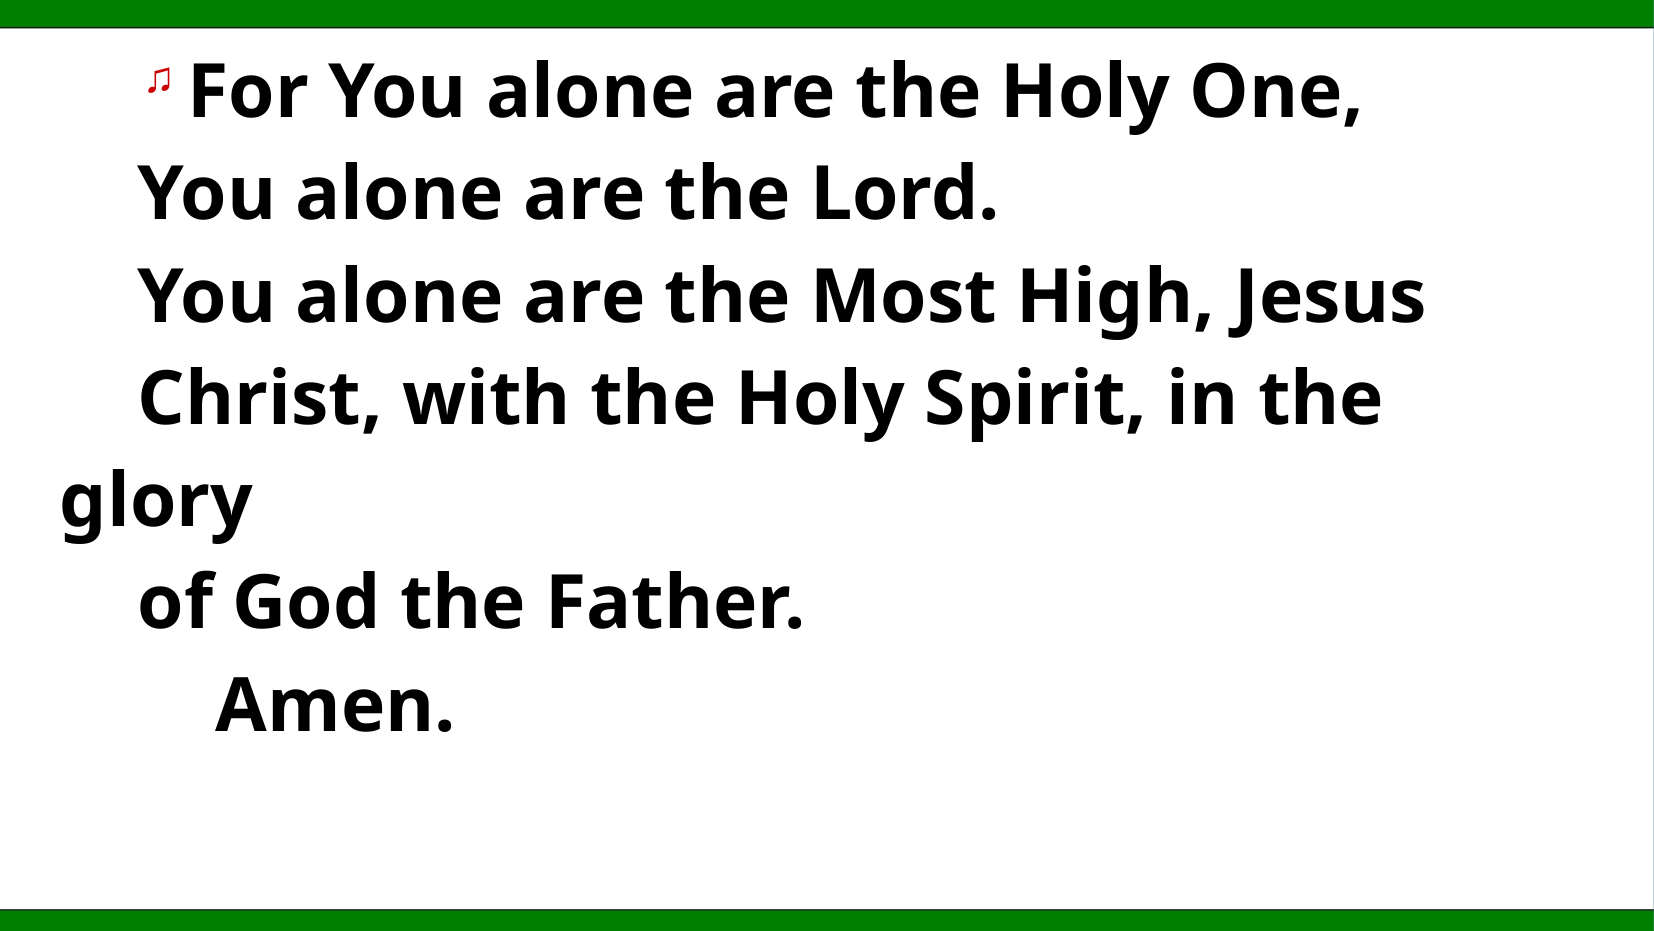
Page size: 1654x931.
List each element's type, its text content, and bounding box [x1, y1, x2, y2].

text_box ♫ For You alone are the Holy One, You alone are the Lord. You alone are the Most High, Jesus Christ, with the Holy Spirit, in the glory of God the Father. Amen. [45, 30, 1546, 644]
picture [0, 0, 1654, 931]
